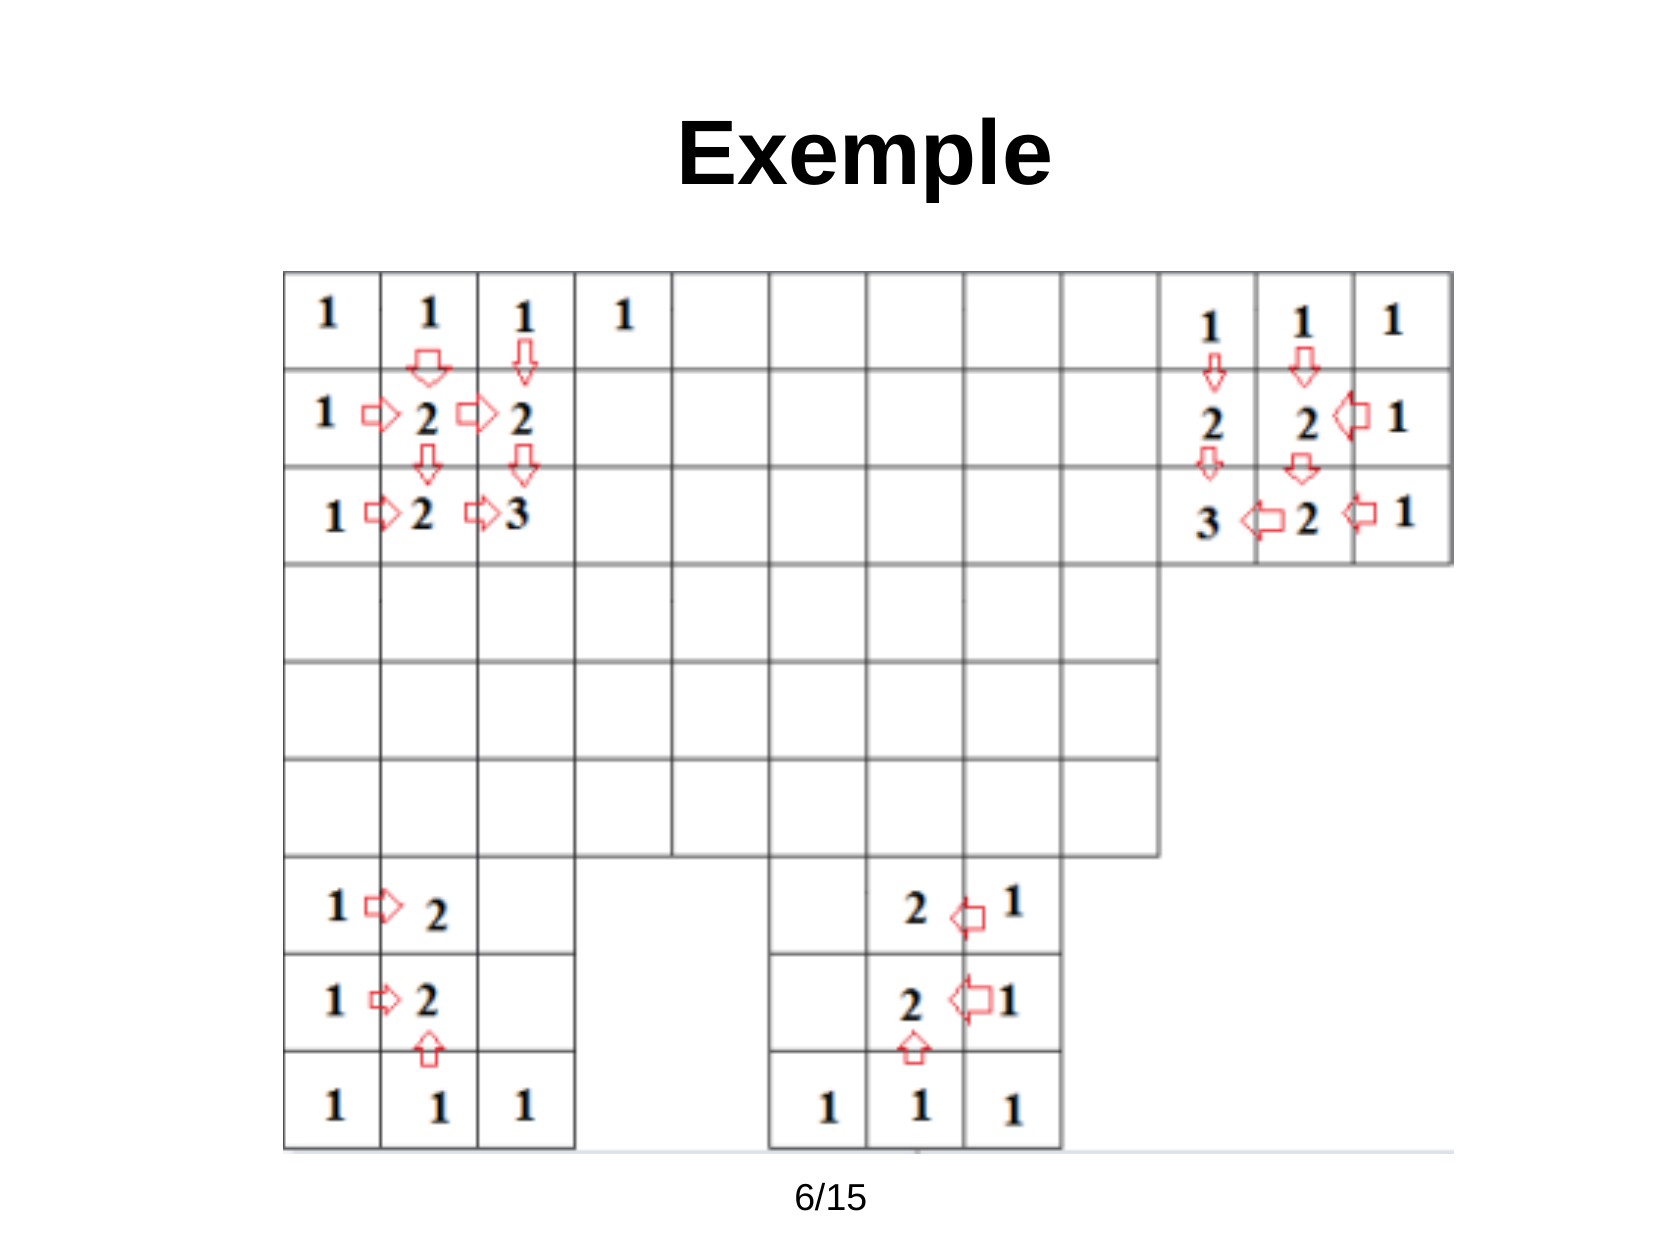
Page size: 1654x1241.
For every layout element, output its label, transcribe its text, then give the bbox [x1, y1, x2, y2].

picture [283, 271, 1454, 1154]
text_box Exemple [661, 94, 1069, 212]
text_box 6/15 [779, 1169, 882, 1227]
